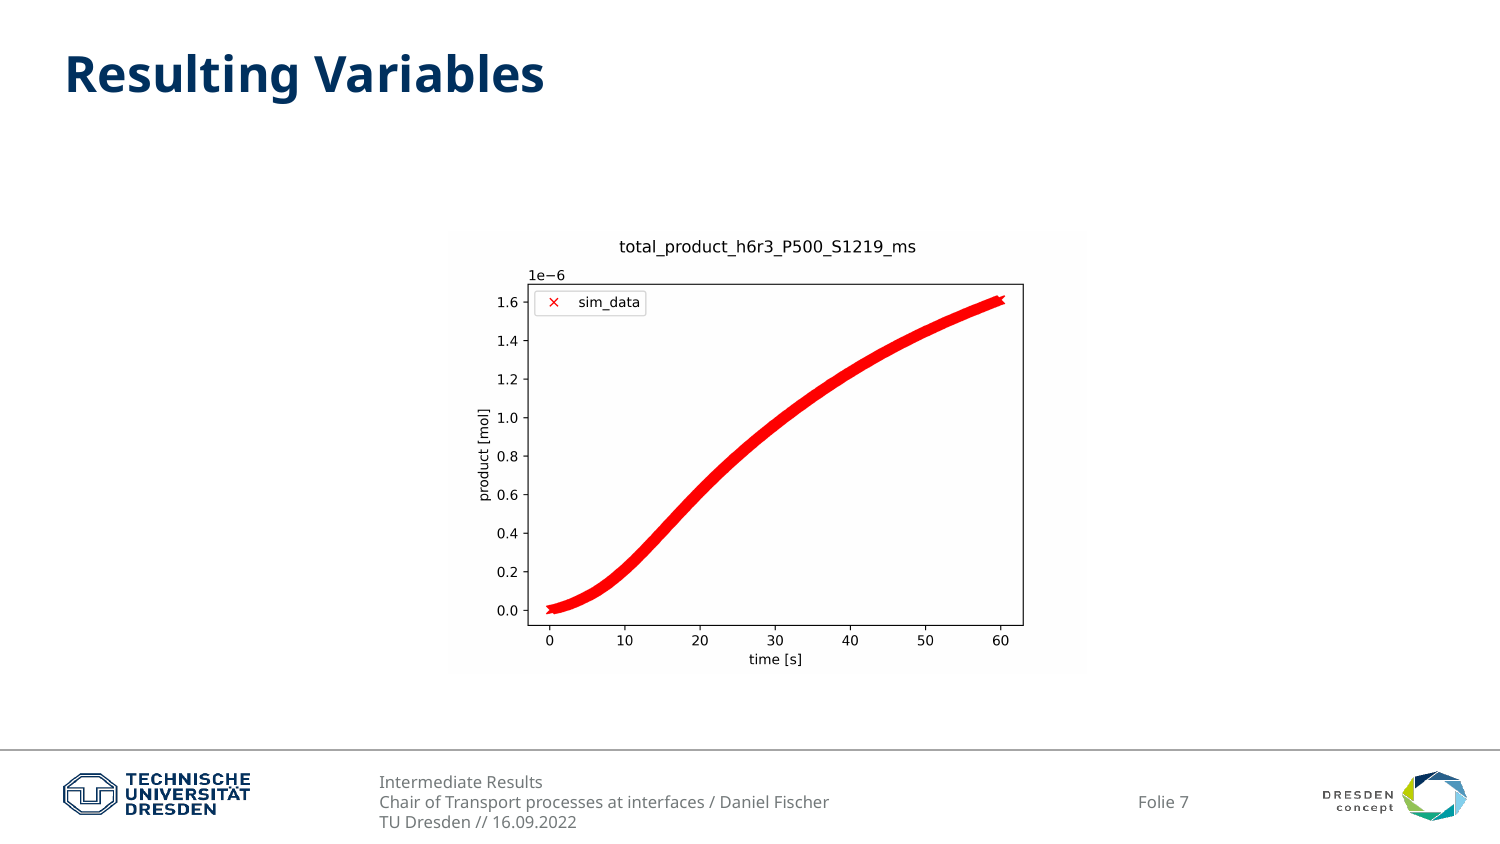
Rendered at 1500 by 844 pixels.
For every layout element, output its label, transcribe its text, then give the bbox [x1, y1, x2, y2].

title Resulting Variables [64, 42, 1437, 142]
picture [63, 773, 250, 815]
picture [1323, 771, 1467, 821]
picture [448, 231, 1087, 674]
